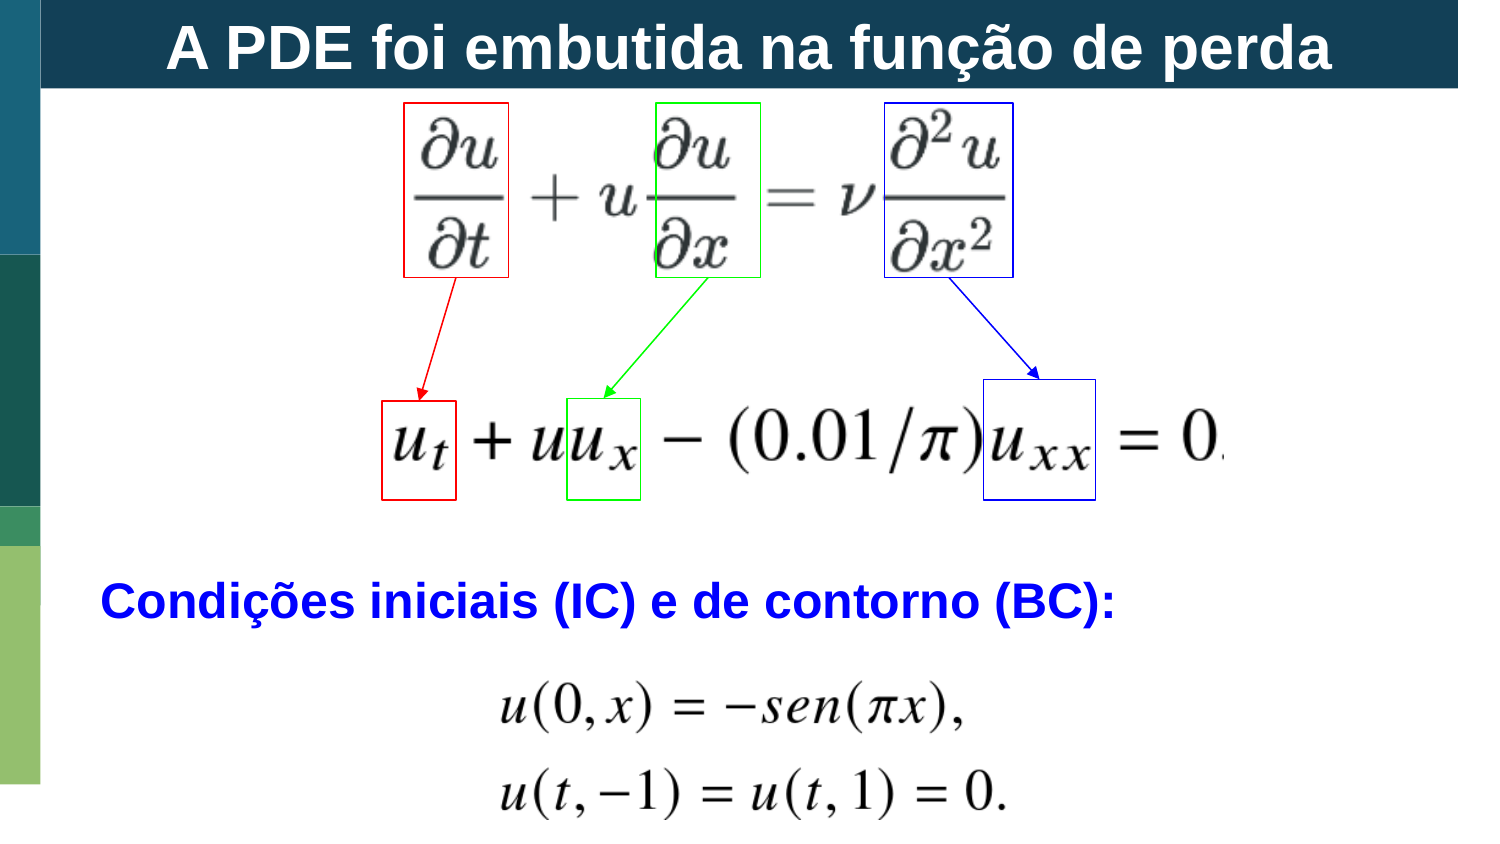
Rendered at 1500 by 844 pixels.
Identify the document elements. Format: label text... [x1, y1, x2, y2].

picture [1096, 398, 1224, 483]
picture [369, 398, 418, 483]
text_box Condições iniciais (IC) e de contorno (BC): [85, 553, 1448, 643]
picture [509, 103, 655, 278]
picture [490, 668, 1009, 820]
picture [761, 103, 884, 278]
picture [984, 398, 1095, 483]
picture [405, 104, 508, 277]
picture [568, 399, 640, 483]
text_box A PDE foi embutida na função de perda [40, 0, 1458, 89]
picture [383, 402, 455, 483]
picture [421, 398, 566, 483]
picture [885, 104, 1012, 277]
picture [641, 398, 983, 483]
picture [657, 104, 760, 277]
